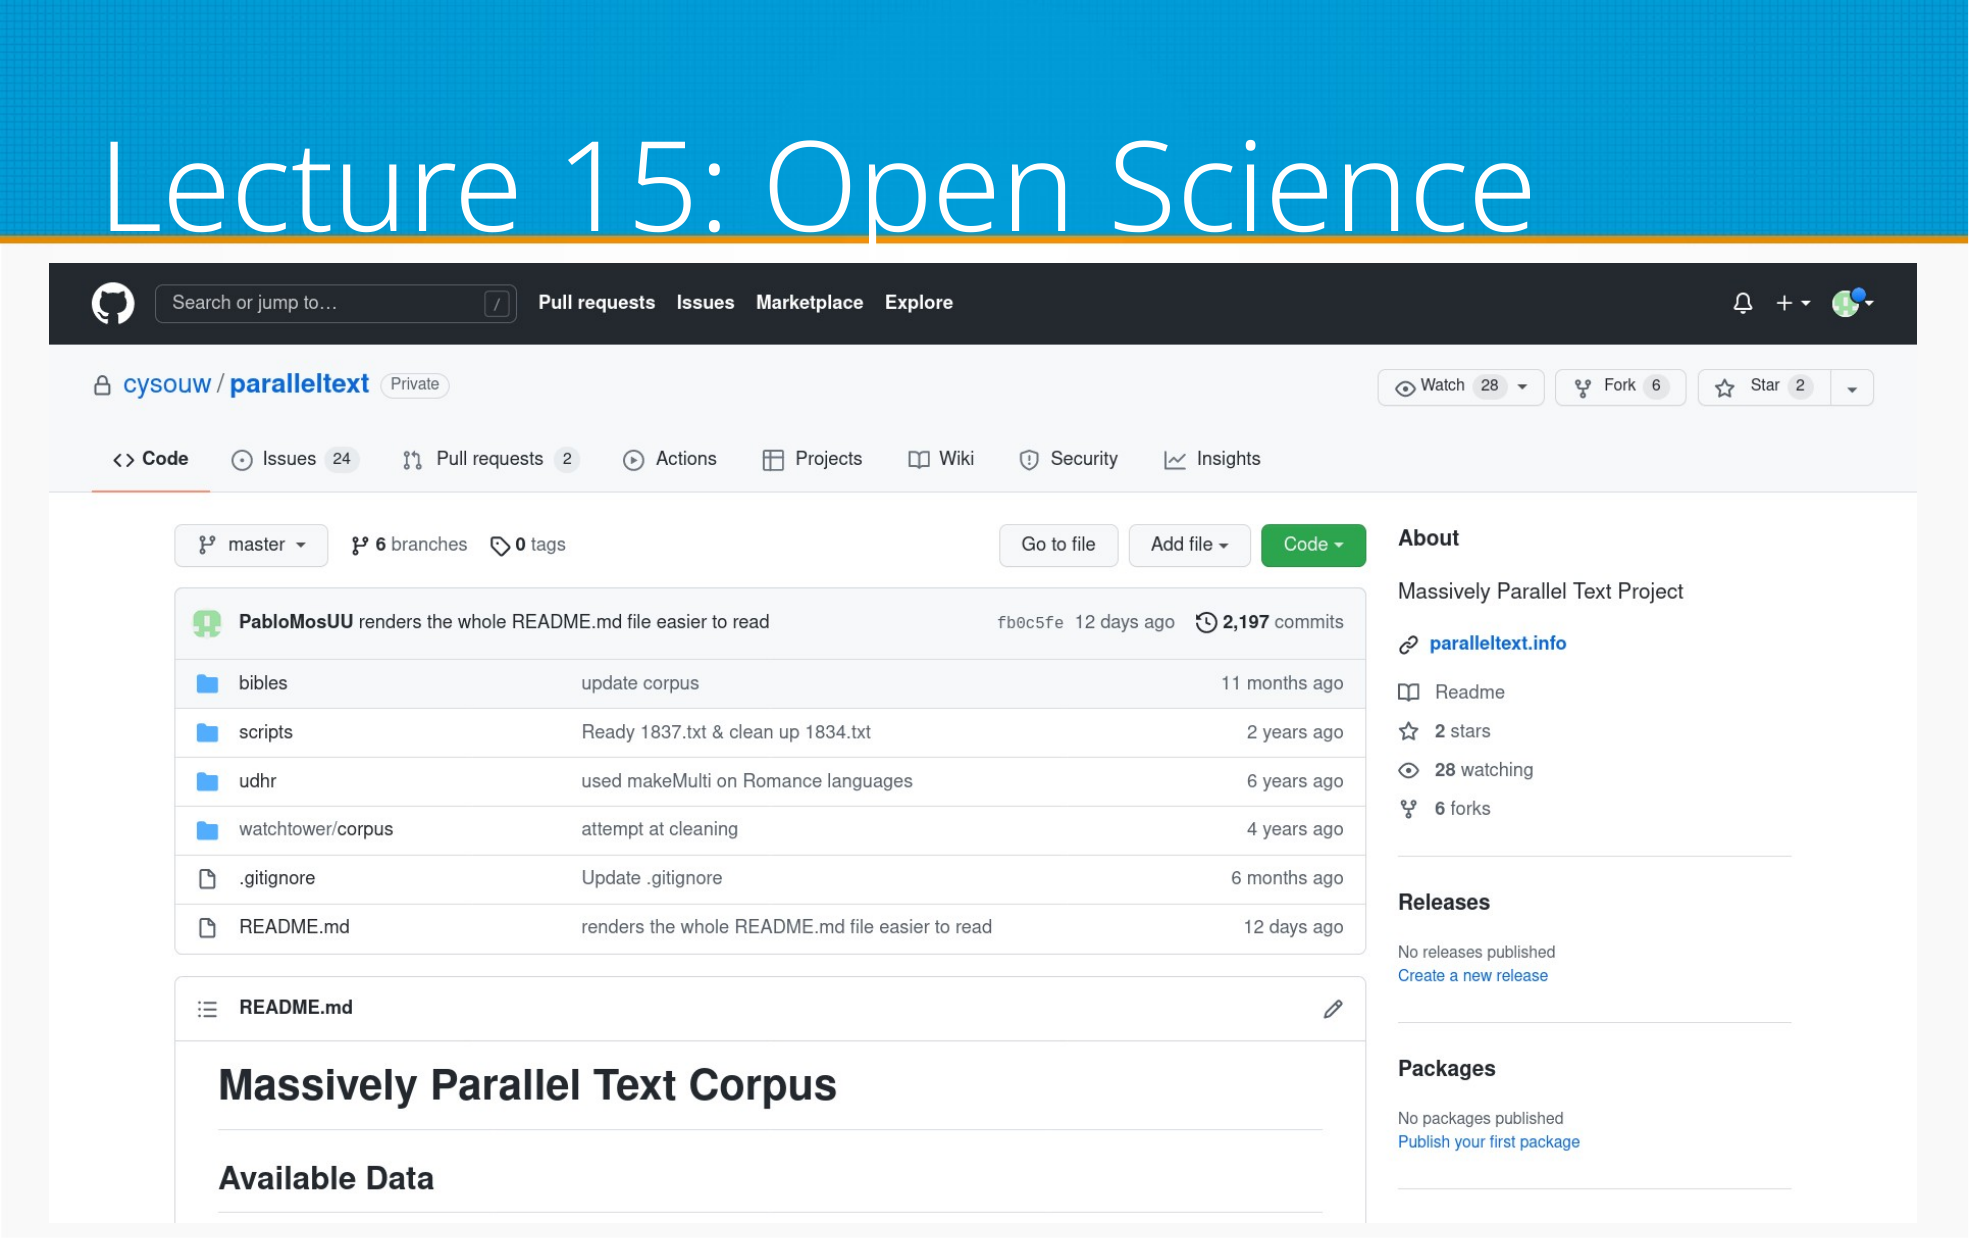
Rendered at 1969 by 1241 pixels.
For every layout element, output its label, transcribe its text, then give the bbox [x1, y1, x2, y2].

title Lecture 15: Open Science [98, 49, 1870, 257]
picture [0, 233, 1969, 1241]
